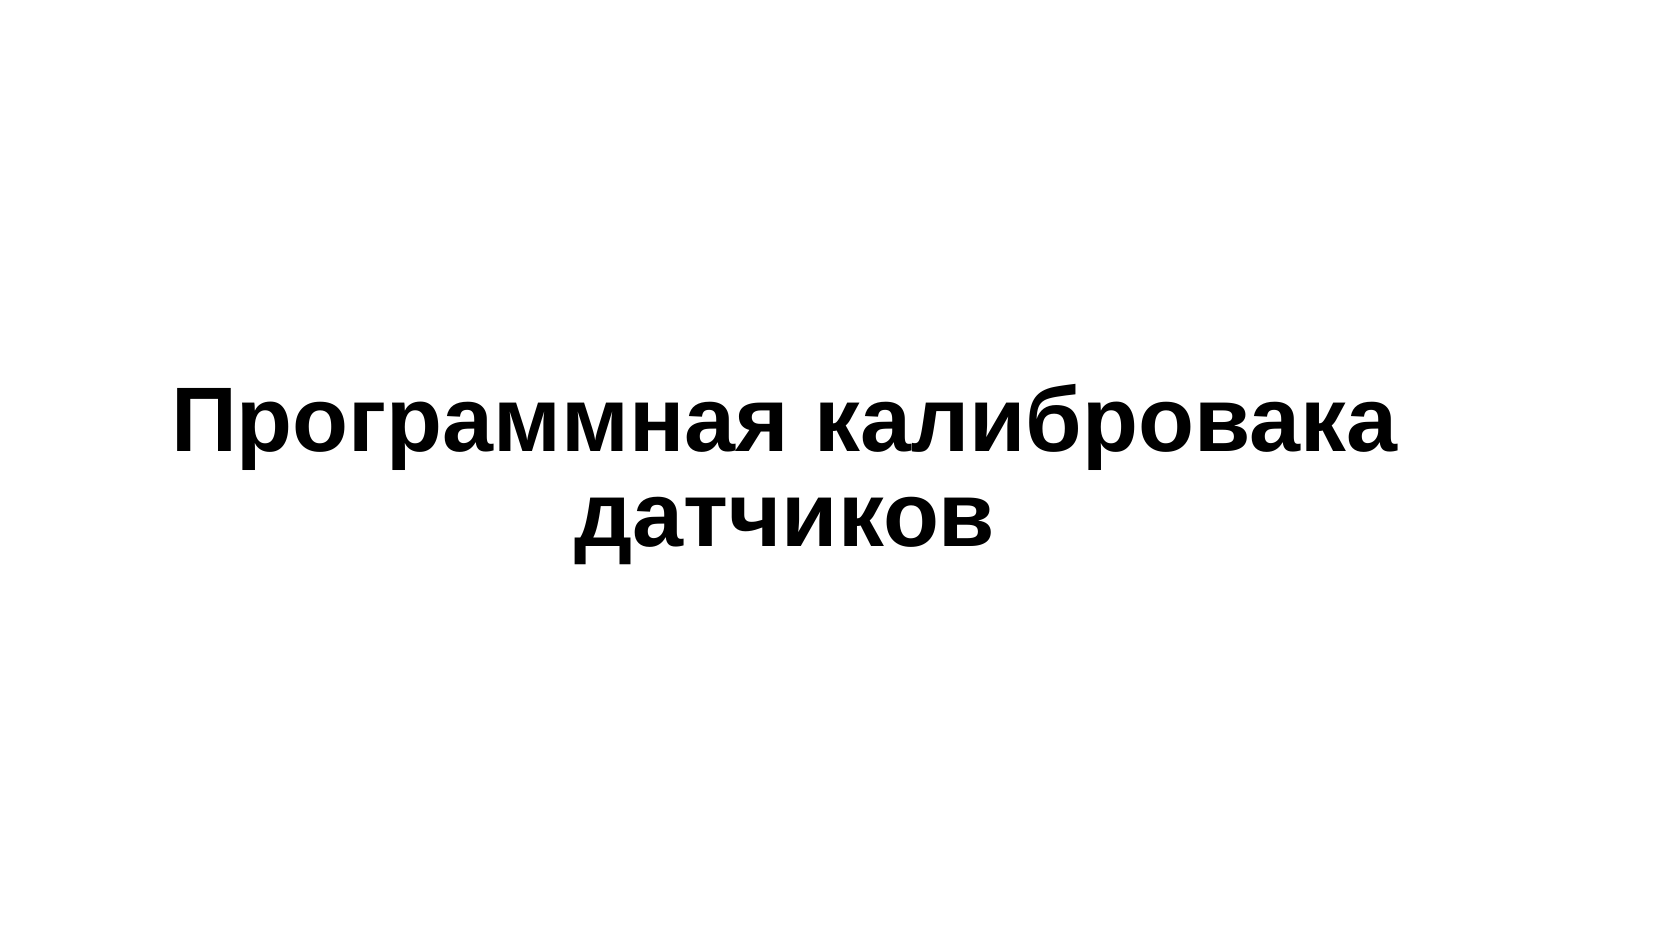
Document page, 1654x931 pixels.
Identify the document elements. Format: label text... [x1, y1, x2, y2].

title Программная калибровака датчиков [75, 375, 1496, 566]
